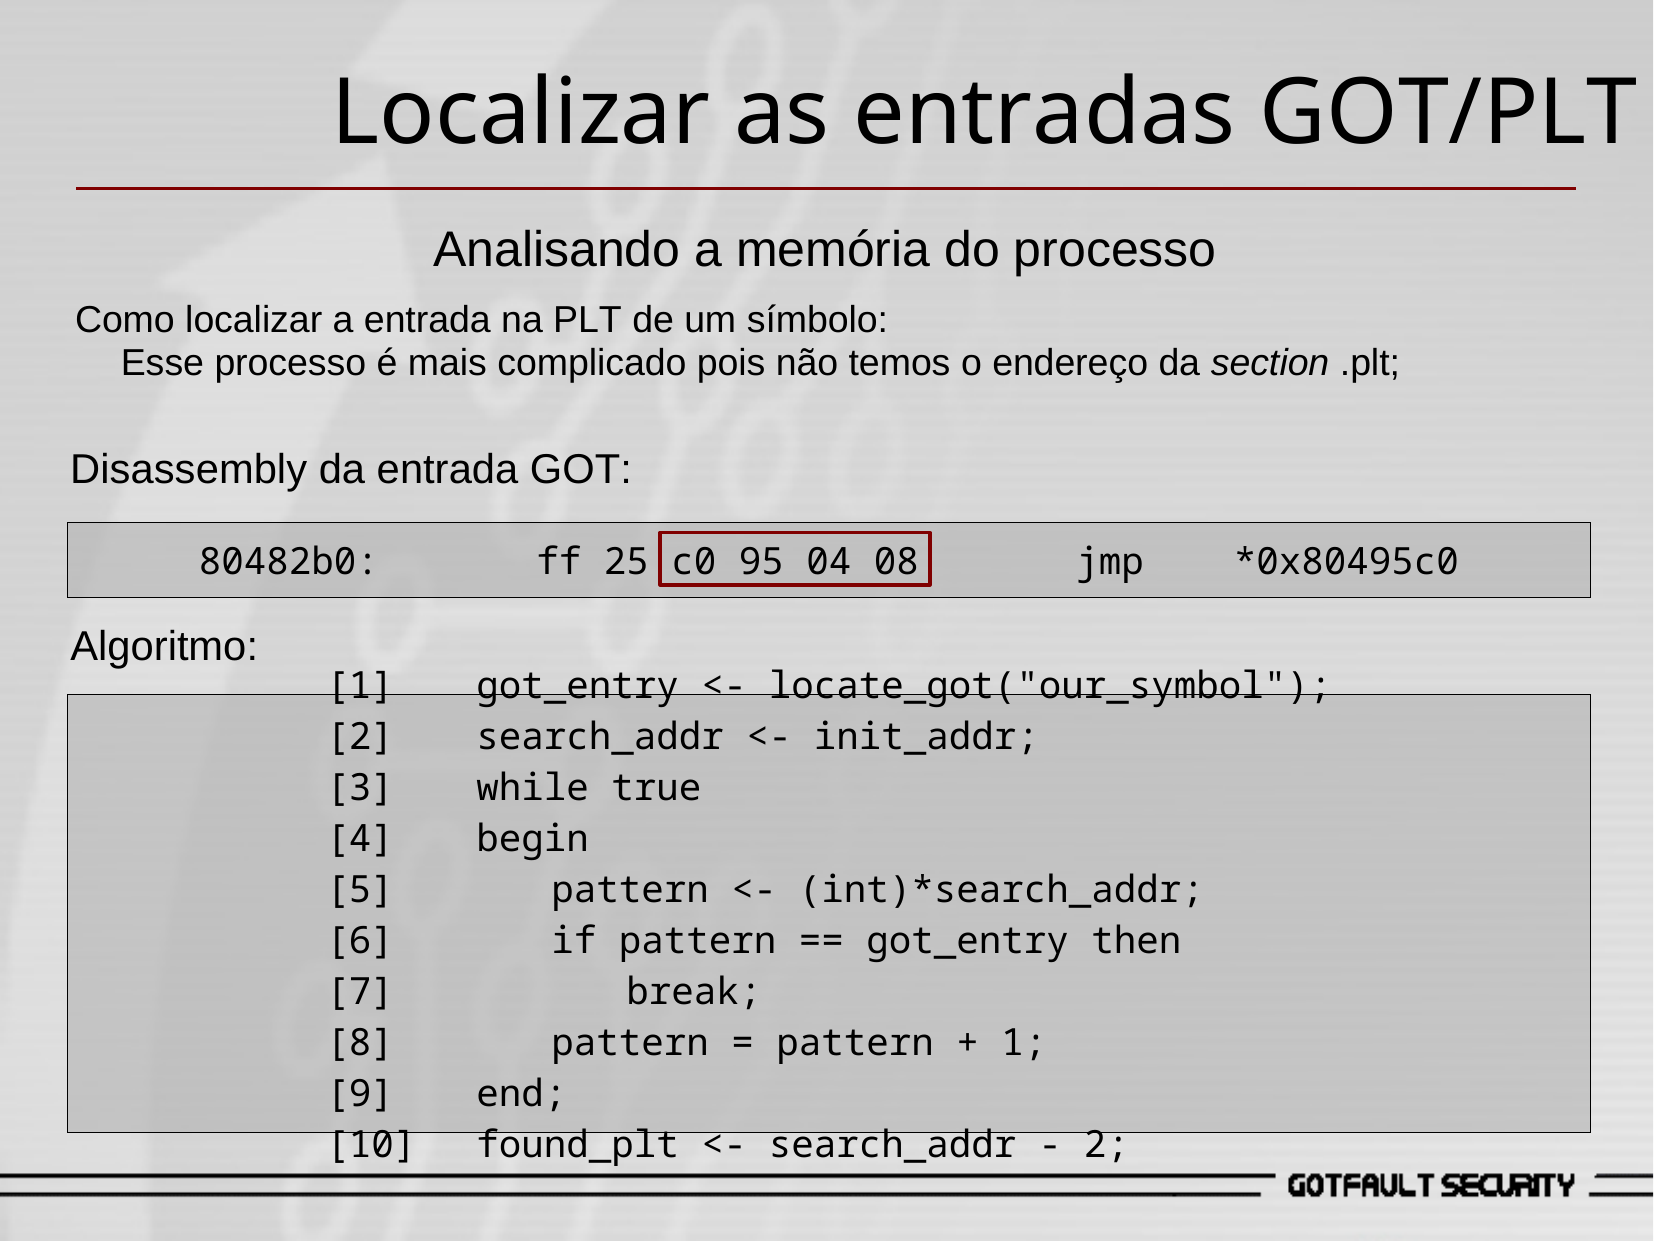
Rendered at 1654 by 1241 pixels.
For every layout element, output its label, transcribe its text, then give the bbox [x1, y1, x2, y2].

picture [0, 0, 1654, 1241]
text_box 80482b0: ff 25 c0 95 04 08 jmp *0x80495c0 [67, 522, 1591, 598]
text_box Disassembly da entrada GOT: [60, 442, 788, 501]
text_box [1] got_entry <- locate_got("our_symbol"); [2] search_addr <- init_addr; [3] while true [4] begin [5] pattern <- (int)*search_addr; [6] if pattern == got_entry then [7] break; [8] pattern = pattern + 1; [9] end; [10] found_plt <- search_addr - 2; [67, 694, 1591, 1133]
text_box Localizar as entradas GOT/PLT [15, 38, 1653, 196]
text_box Como localizar a entrada na PLT de um símbolo: Esse processo é mais complicado pois não temos o endereço da section .plt; [60, 291, 1576, 401]
text_box [660, 532, 931, 586]
text_box Algoritmo: [60, 619, 788, 678]
text_box Analisando a memória do processo [52, 213, 1598, 291]
